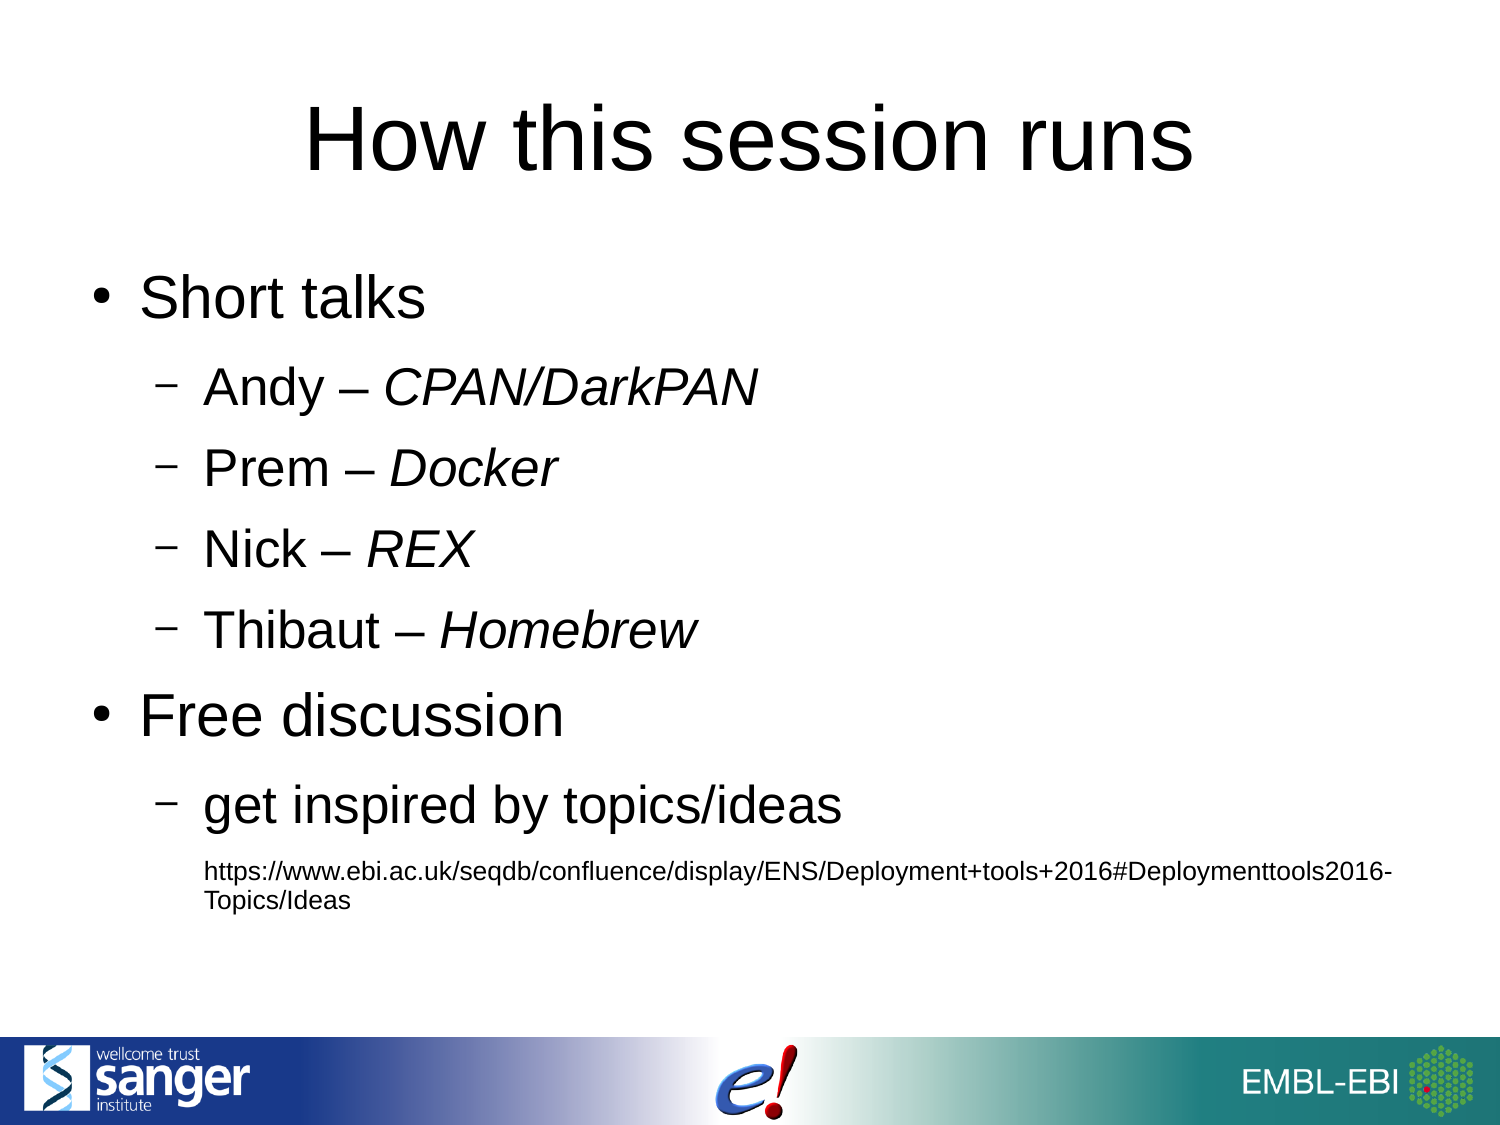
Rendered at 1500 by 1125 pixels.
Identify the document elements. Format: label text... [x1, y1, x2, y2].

list Short talks Andy – CPAN/DarkPAN Prem – Docker Nick – REX Thibaut – Homebrew Free discussion get inspired by topics/ideas https://www.ebi.ac.uk/seqdb/confluence/display/ENS/Deployment+tools+2016#Deploymenttools2016-Topics/Ideas [75, 263, 1395, 916]
title How this session runs [75, 44, 1425, 233]
picture [0, 1037, 1500, 1125]
